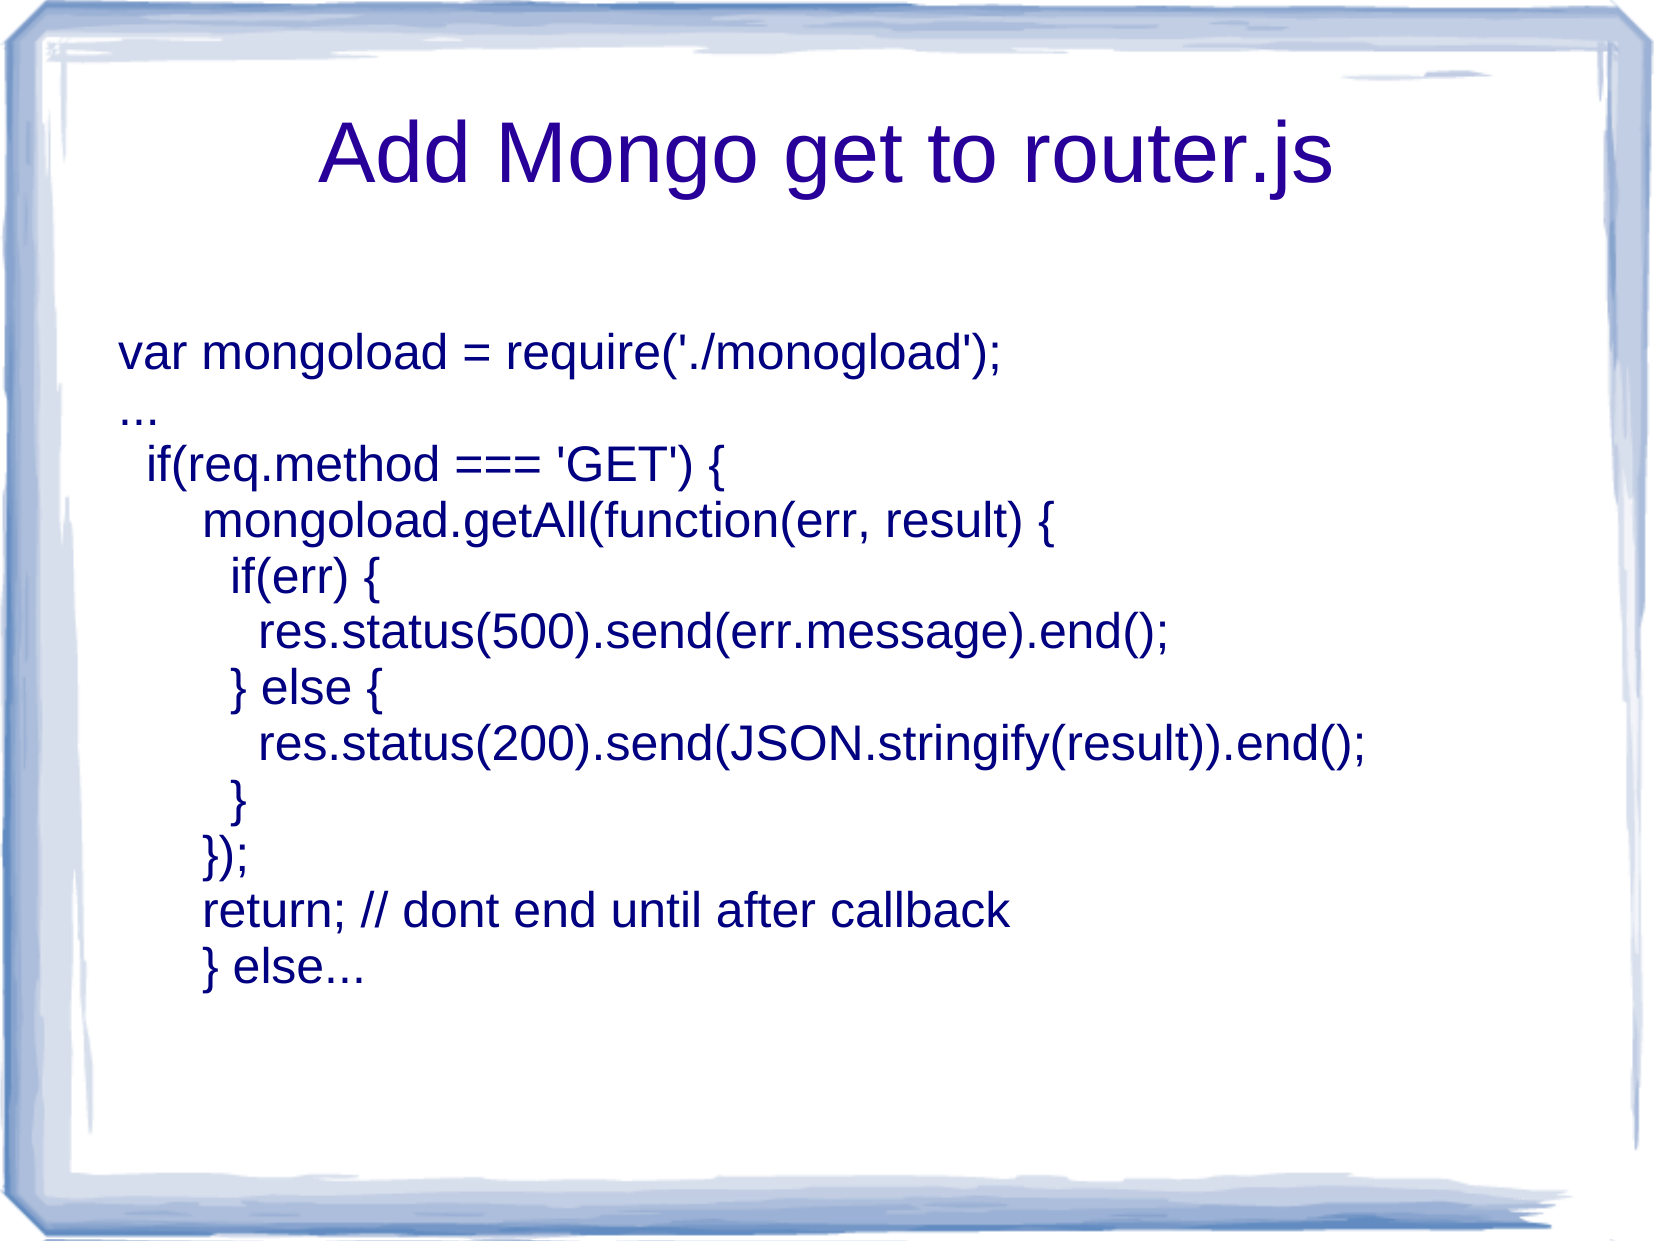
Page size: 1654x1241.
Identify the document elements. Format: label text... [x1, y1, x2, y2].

title Add Mongo get to router.js [82, 49, 1571, 257]
list var mongoload = require('./monogload'); ... if(req.method === 'GET') { mongoload.getAll(function(err, result) { if(err) { res.status(500).send(err.message).end(); } else { res.status(200).send(JSON.stringify(result)).end(); } }); return; // dont end until after callback } else... [118, 324, 1571, 1050]
picture [0, 0, 1654, 1241]
